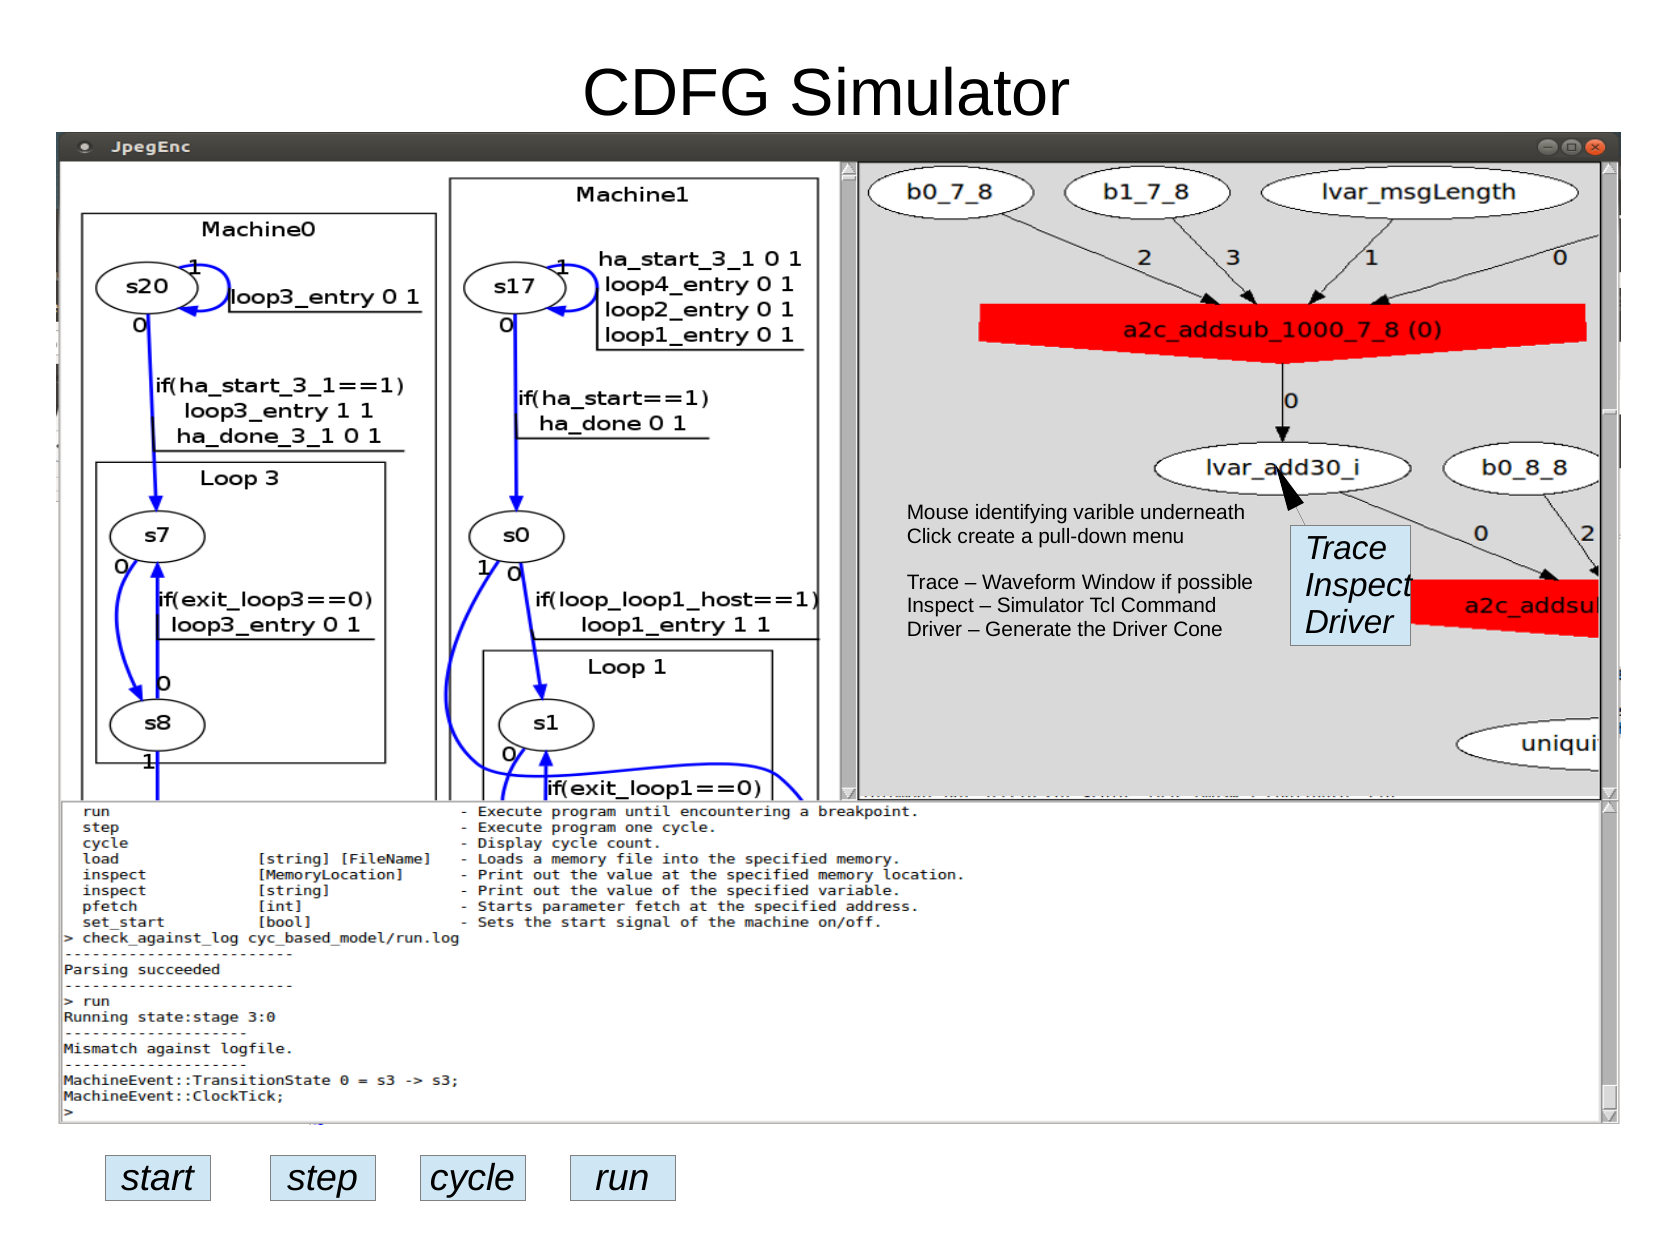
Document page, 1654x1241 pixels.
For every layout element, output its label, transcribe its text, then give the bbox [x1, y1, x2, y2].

text_box Trace Inspect Driver [1290, 525, 1411, 646]
text_box cycle [420, 1155, 526, 1201]
text_box step [270, 1155, 376, 1201]
text_box Mouse identifying varible underneath Click create a pull-down menu Trace – Waveform Window if possible Inspect – Simulator Tcl Command Driver – Generate the Driver Cone [892, 493, 1268, 649]
text_box run [570, 1155, 676, 1201]
picture [56, 132, 1621, 1126]
text_box start [105, 1155, 211, 1201]
title CDFG Simulator [82, 49, 1571, 132]
